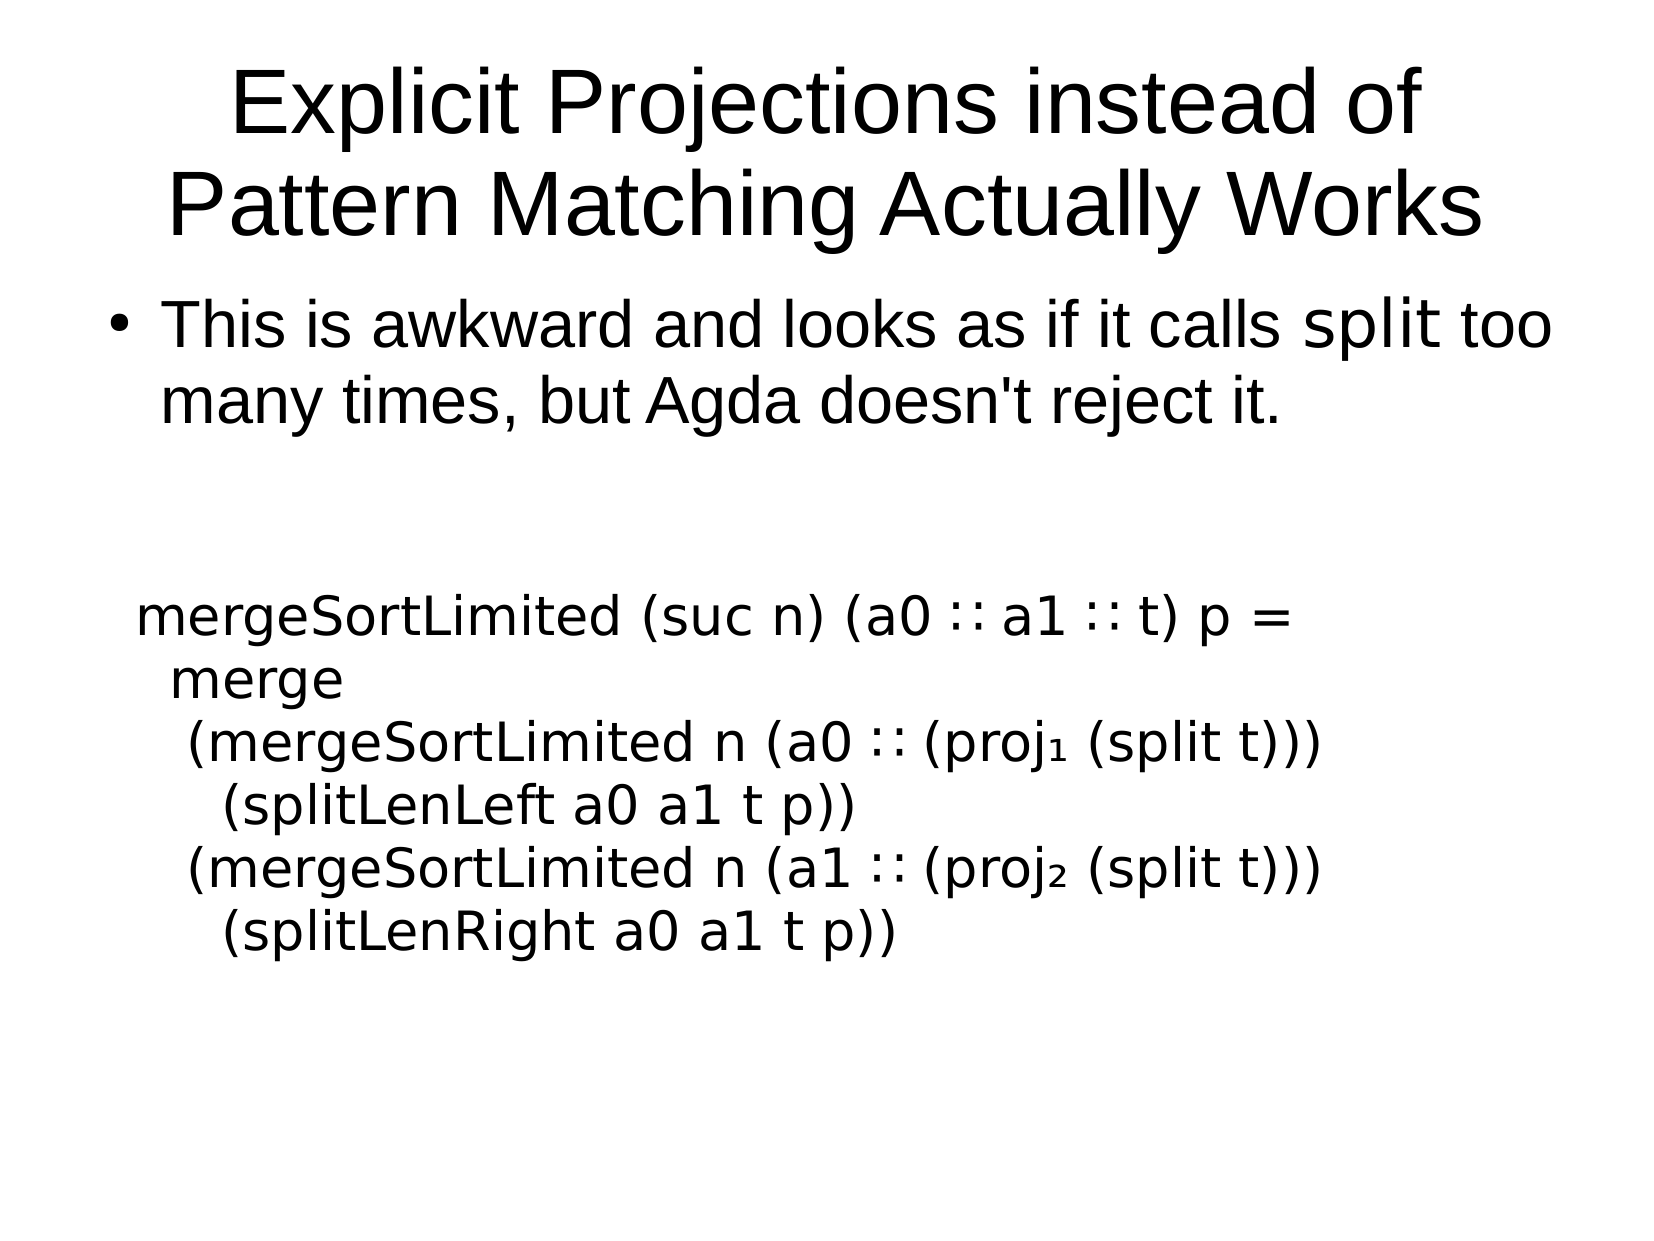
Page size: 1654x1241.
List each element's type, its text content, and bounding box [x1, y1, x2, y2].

list This is awkward and looks as if it calls split too many times, but Agda doesn't reject it. [90, 285, 1628, 438]
title Explicit Projections instead of Pattern Matching Actually Works [82, 49, 1571, 257]
list mergeSortLimited (suc n) (a0 ∷ a1 ∷ t) p = merge (mergeSortLimited n (a0 ∷ (proj₁ (split t))) (splitLenLeft a0 a1 t p)) (mergeSortLimited n (a1 ∷ (proj₂ (split t))) (splitLenRight a0 a1 t p)) [135, 585, 1636, 1201]
